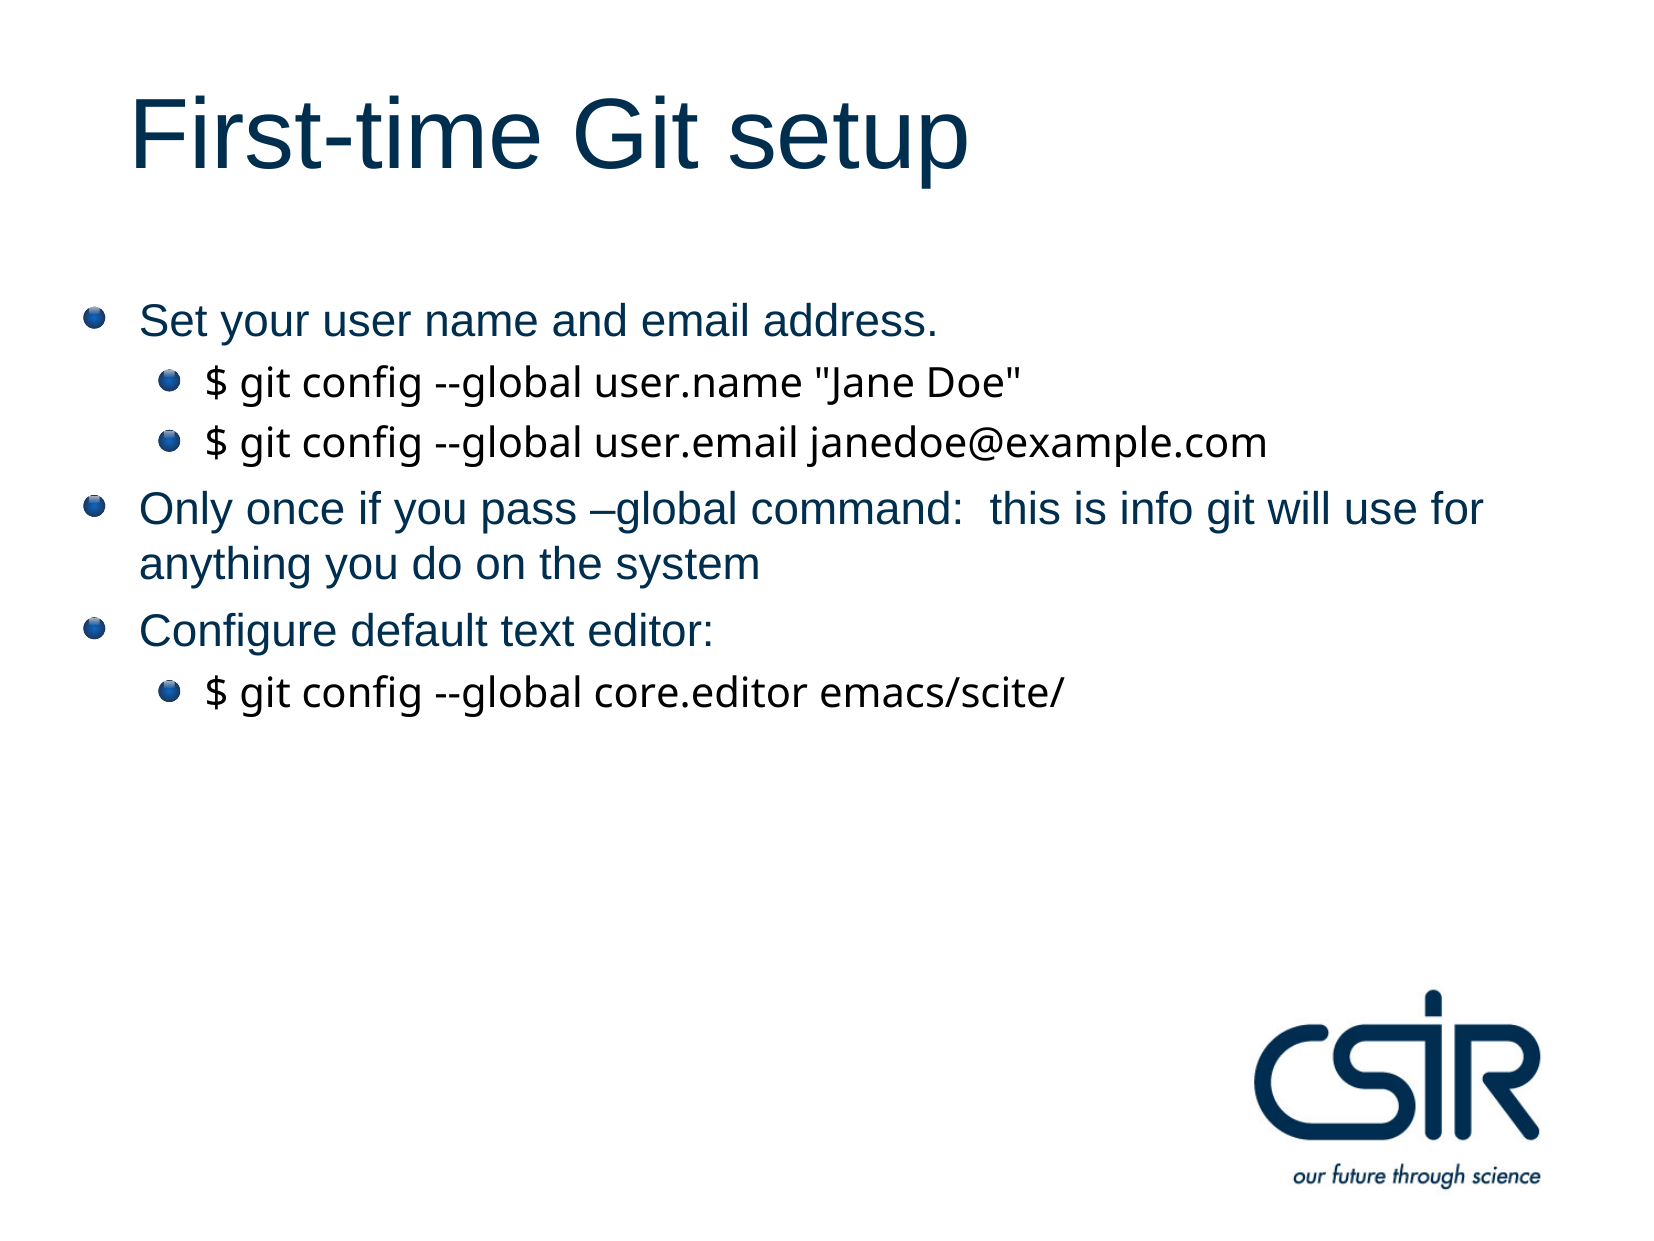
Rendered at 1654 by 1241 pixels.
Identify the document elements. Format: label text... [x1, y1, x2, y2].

list Set your user name and email address. $ git config --global user.name "Jane Doe" $ git config --global user.email janedoe@example.com Only once if you pass –global command: this is info git will use for anything you do on the system Configure default text editor: $ git config --global core.editor emacs/scite/ [82, 290, 1571, 1010]
title First-time Git setup [128, 68, 1534, 248]
picture [1241, 983, 1653, 1240]
